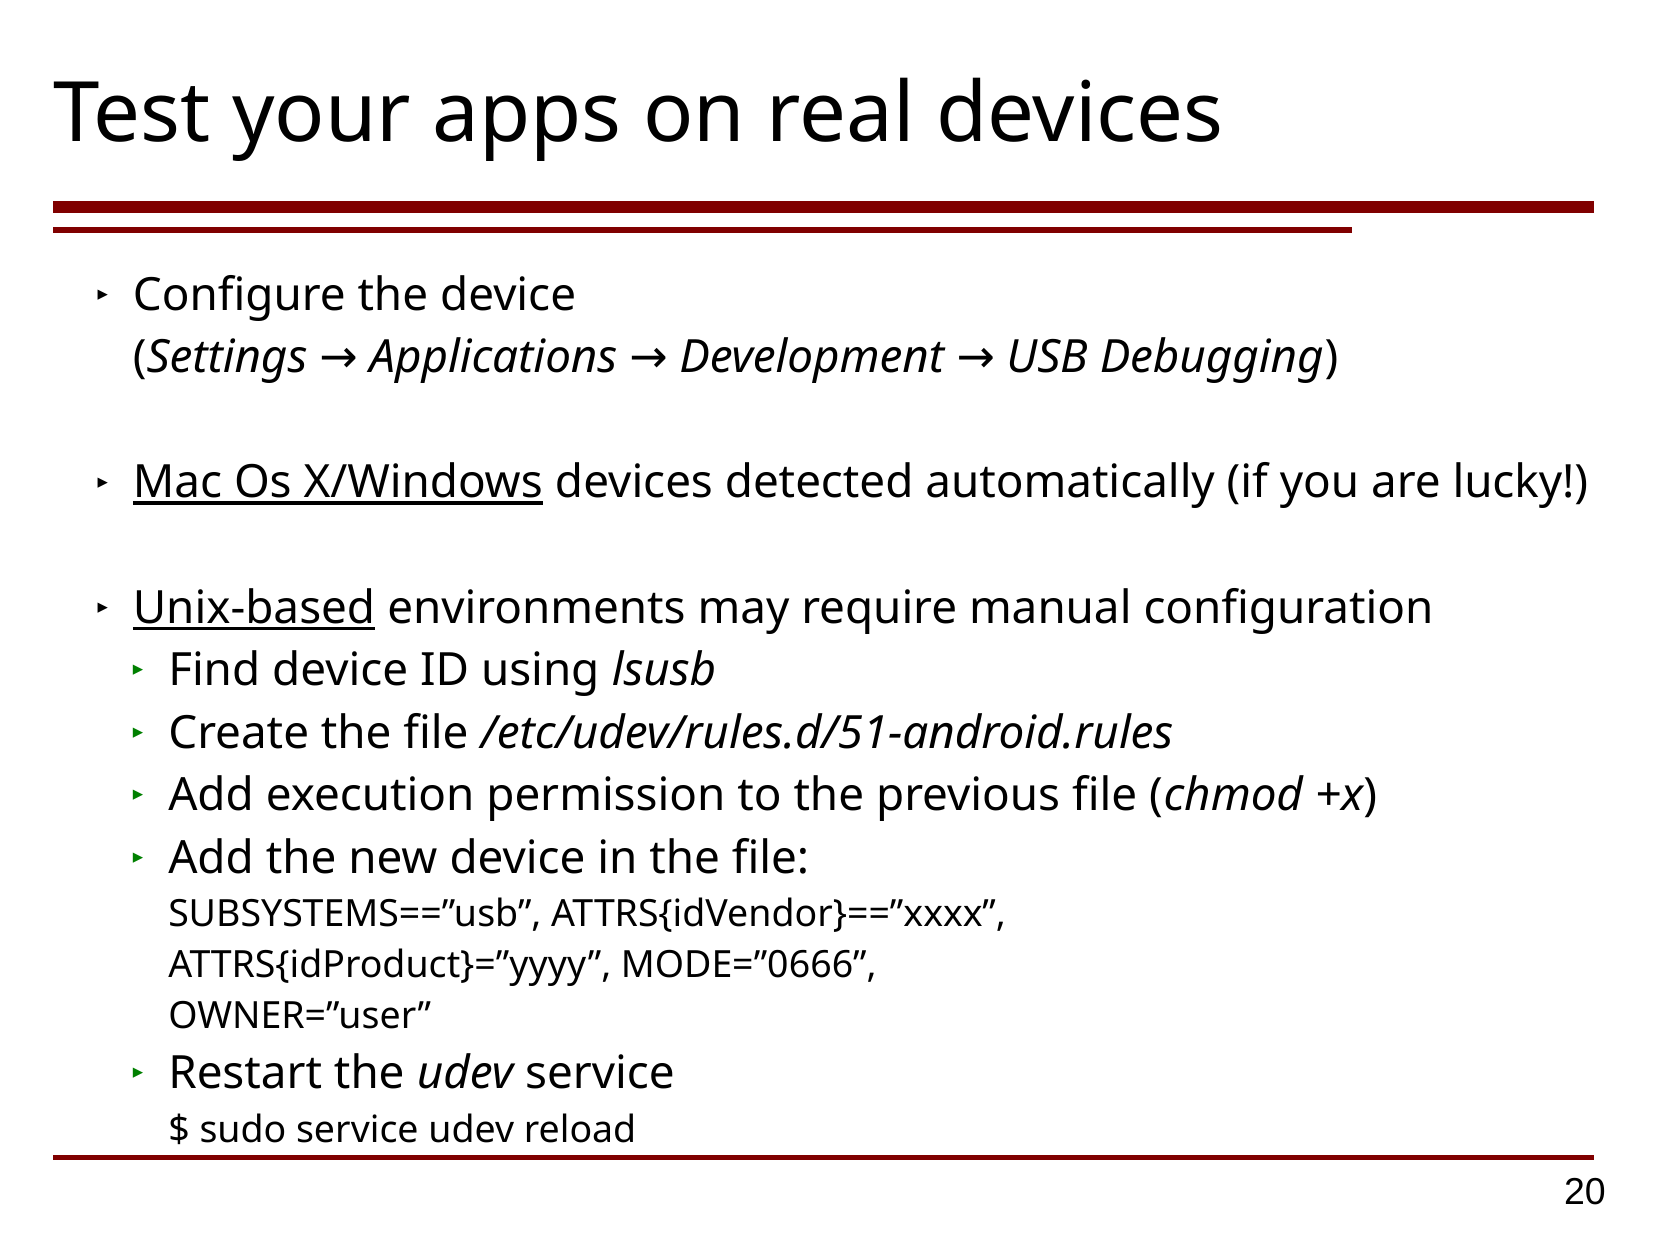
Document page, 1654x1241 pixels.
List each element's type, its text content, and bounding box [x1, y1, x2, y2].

subtitle Test your apps on real devices [53, 48, 1542, 172]
text_box Configure the device (Settings → Applications → Development → USB Debugging) Mac Os X/Windows devices detected automatically (if you are lucky!) Unix-based environments may require manual configuration Find device ID using lsusb Create the file /etc/udev/rules.d/51-android.rules Add execution permission to the previous file (chmod +x) Add the new device in the file: SUBSYSTEMS==”usb”, ATTRS{idVendor}==”xxxx”, ATTRS{idProduct}=”yyyy”, MODE=”0666”, OWNER=”user” Restart the udev service $ sudo service udev reload [47, 253, 1547, 1147]
text_box <number> [35, 1163, 1654, 1221]
